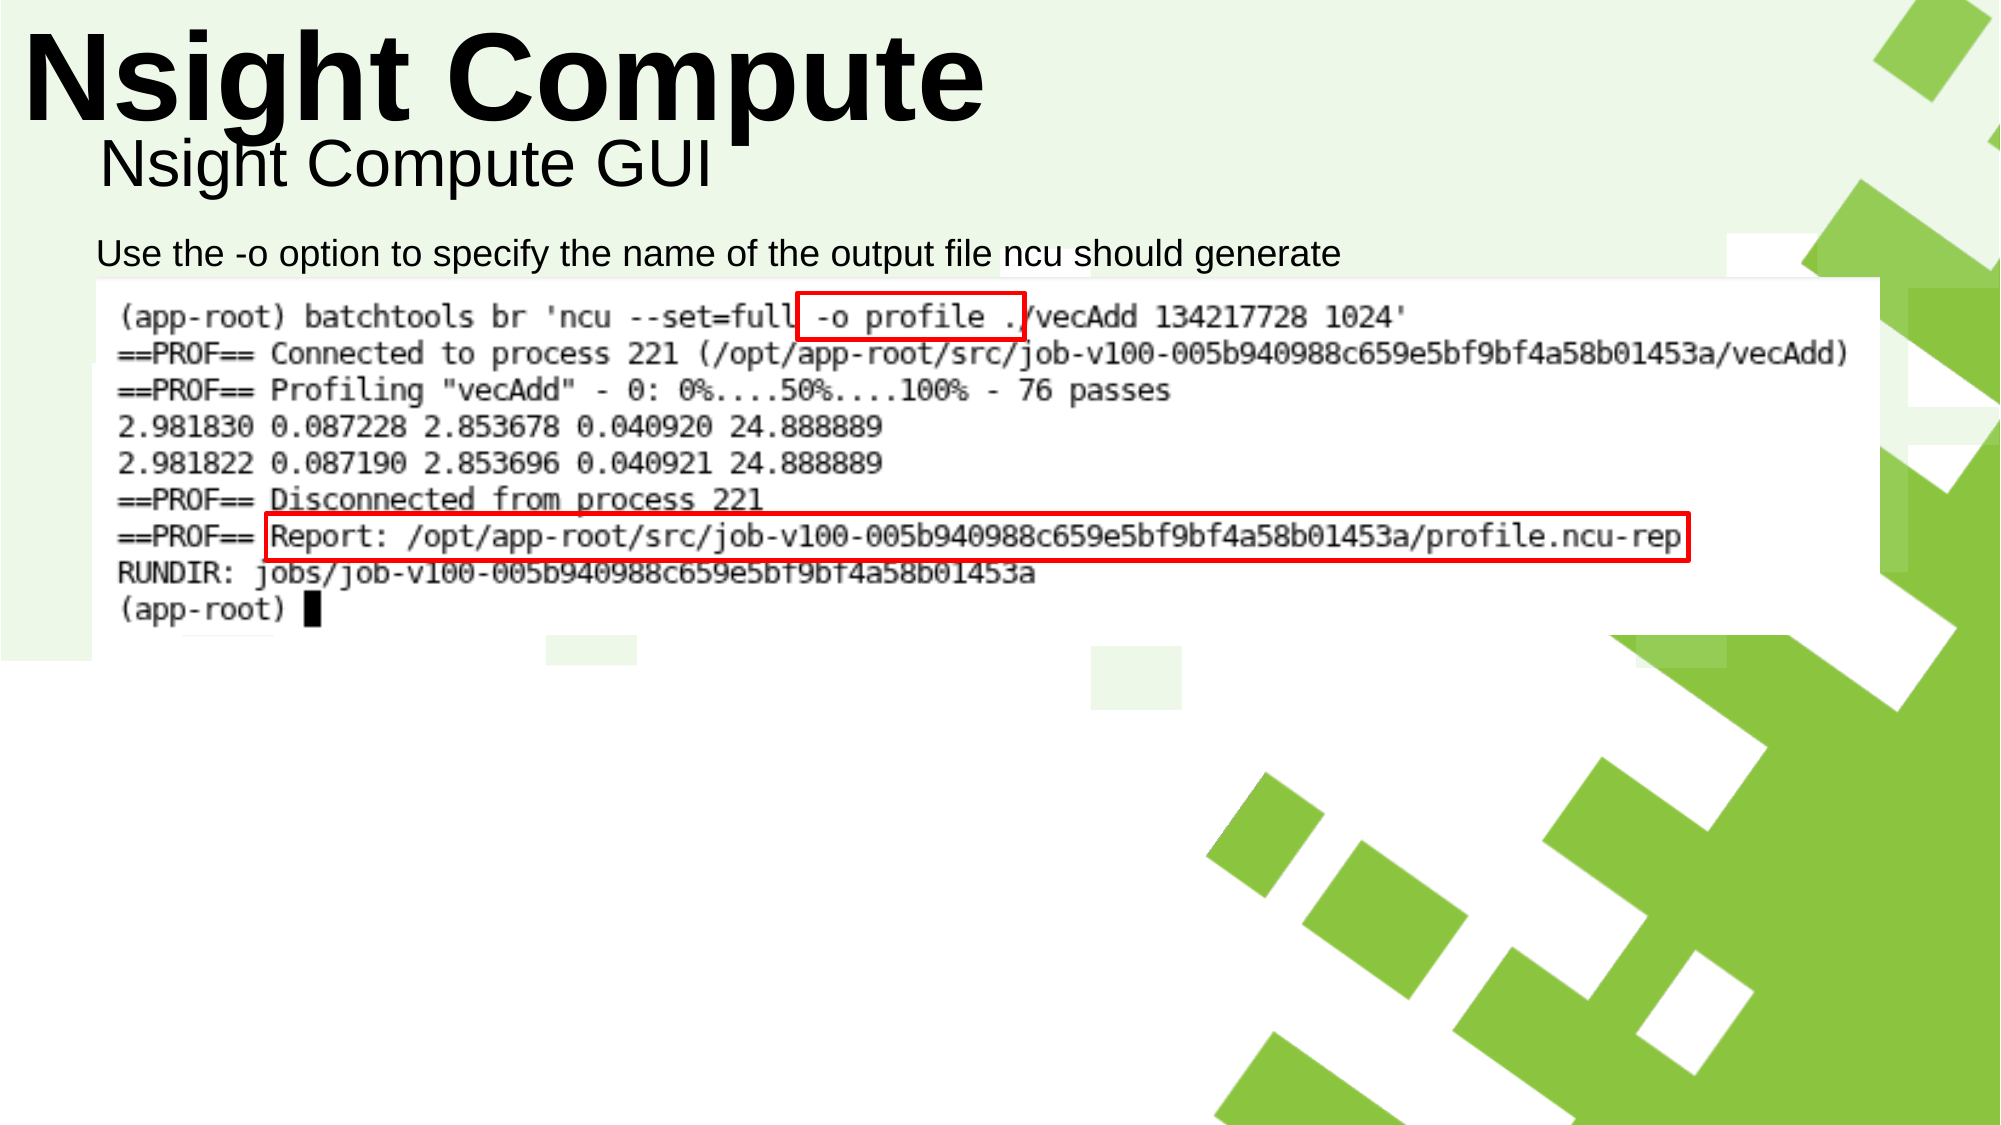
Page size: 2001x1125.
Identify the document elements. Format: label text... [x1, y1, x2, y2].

picture [800, 316, 1022, 337]
picture [0, 0, 2000, 1125]
text_box Nsight Compute GUI [84, 118, 1030, 225]
text_box Use the -o option to specify the name of the output file ncu should generate [81, 225, 1818, 316]
text_box Nsight Compute [7, 0, 1822, 161]
